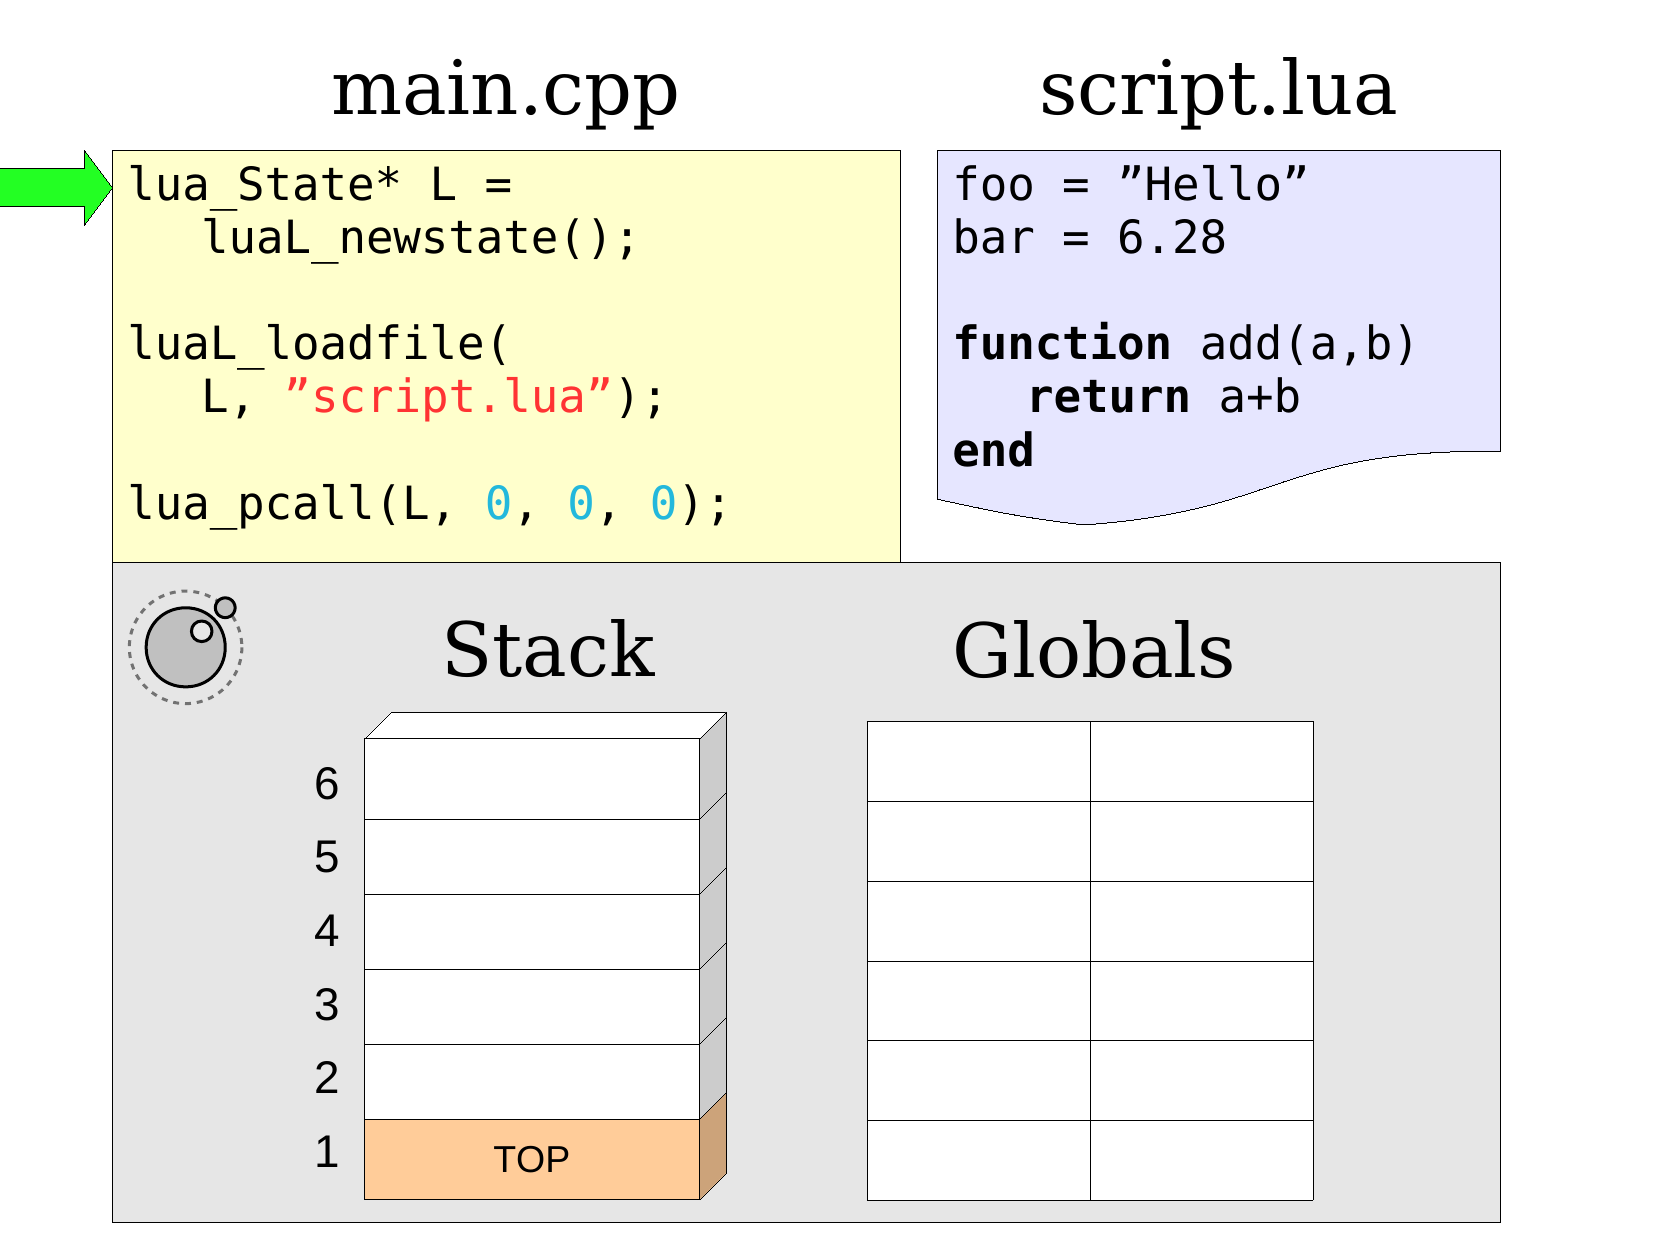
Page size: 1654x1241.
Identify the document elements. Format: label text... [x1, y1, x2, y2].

table_cell 5 [300, 825, 364, 897]
table_cell [868, 962, 1090, 1040]
table_cell [1091, 1121, 1313, 1200]
table_header [1091, 722, 1313, 801]
table_cell 3 [300, 972, 364, 1045]
table_cell 4 [300, 898, 364, 971]
text_box [112, 562, 1501, 1223]
text_box main.cpp [112, 37, 901, 140]
table_cell 1 [300, 1119, 364, 1192]
table_cell [868, 882, 1090, 961]
table_cell [1091, 882, 1313, 961]
table_cell [727, 898, 788, 971]
text_box [0, 150, 113, 226]
text_box TOP [364, 1120, 699, 1200]
table_header [727, 751, 788, 824]
table_cell [868, 1121, 1090, 1200]
text_box Stack [426, 599, 670, 702]
table_header 6 [300, 751, 364, 824]
table_header [868, 722, 1090, 801]
table_cell [727, 1046, 788, 1118]
table_cell [709, 1119, 788, 1192]
table_cell [1091, 802, 1313, 881]
text_box Globals [937, 600, 1252, 713]
table_cell [868, 802, 1090, 881]
table_cell [1091, 1041, 1313, 1120]
table_cell 2 [300, 1046, 364, 1118]
table_cell [868, 1041, 1090, 1120]
text_box lua_State* L = luaL_newstate(); luaL_loadfile( L, ”script.lua”); lua_pcall(L, 0, 0, 0); [112, 150, 901, 563]
table_cell [727, 972, 788, 1045]
table_cell [727, 825, 788, 897]
text_box foo = ”Hello” bar = 6.28 function add(a,b) return a+b end [937, 150, 1501, 525]
table_cell [1091, 962, 1313, 1040]
text_box script.lua [937, 37, 1501, 140]
